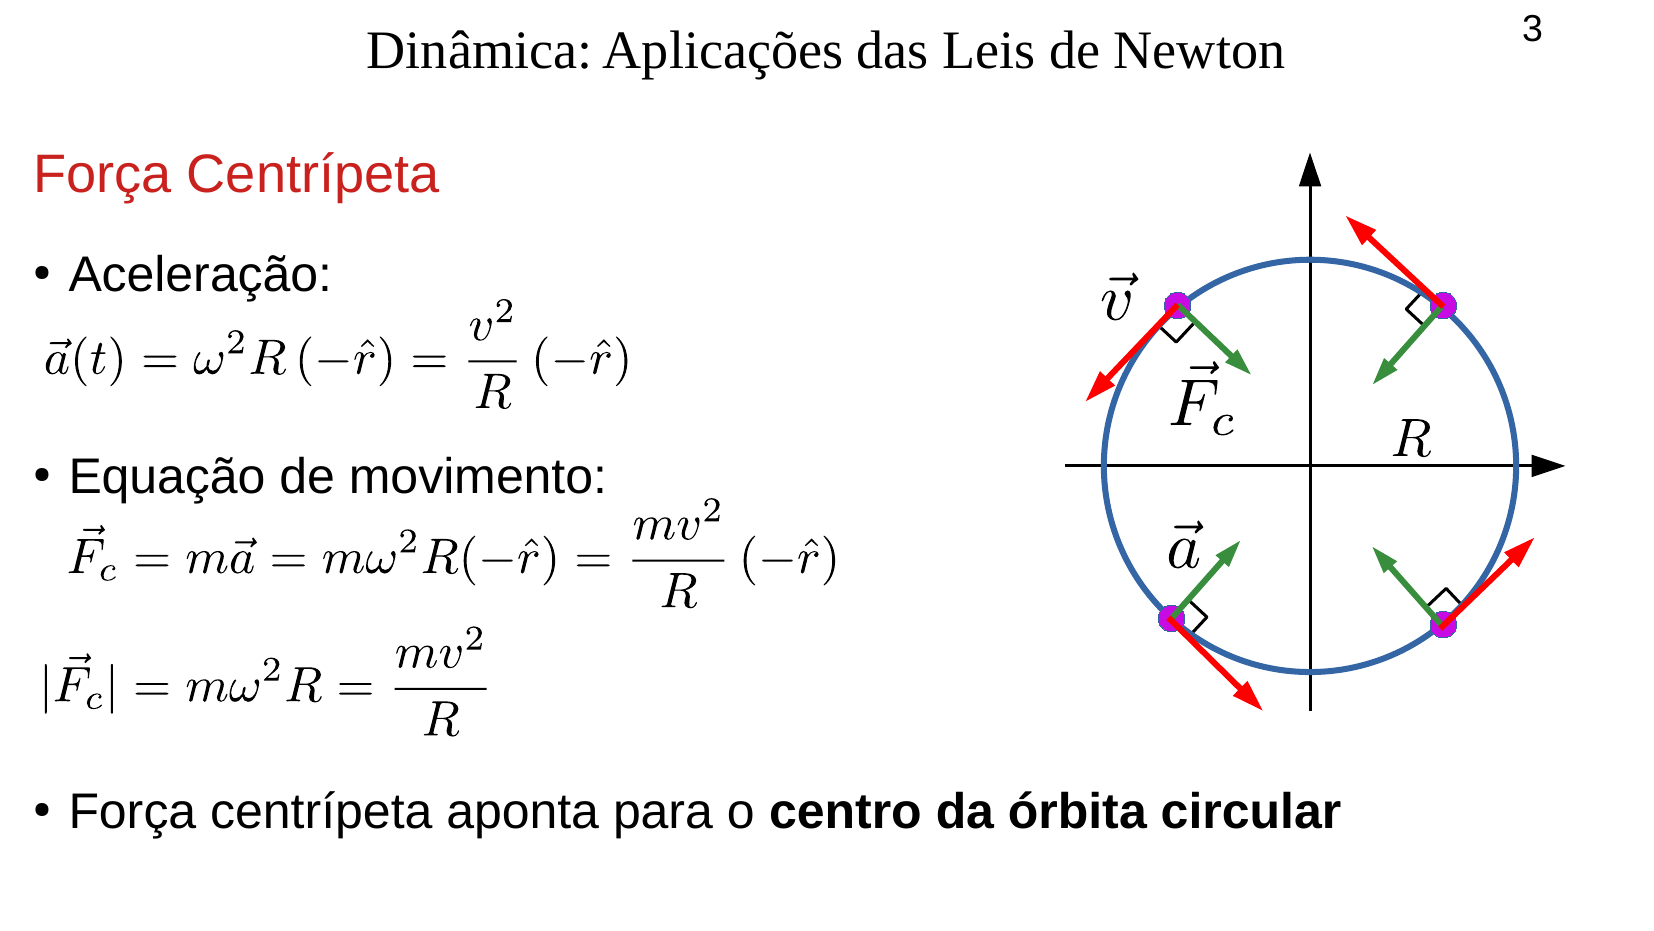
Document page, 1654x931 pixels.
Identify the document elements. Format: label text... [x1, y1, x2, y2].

text_box [1430, 619, 1457, 638]
picture [38, 297, 630, 411]
text_box 6 [1507, 0, 1654, 71]
text_box [1158, 605, 1177, 632]
text_box [1164, 292, 1191, 312]
picture [1159, 517, 1206, 571]
text_box Força Centrípeta Aceleração: Equação de movimento: Força centrípeta aponta para o centro da órbita circular [1107, 467, 1309, 669]
text_box [1436, 292, 1457, 319]
text_box Força Centrípeta Aceleração: Equação de movimento: Força centrípeta aponta para o centro da órbita circular [1312, 467, 1513, 669]
text_box Força Centrípeta Aceleração: Equação de movimento: Força centrípeta aponta para o centro da órbita circular [1107, 263, 1309, 464]
picture [1165, 358, 1237, 438]
text_box [1176, 611, 1185, 626]
text_box [1436, 611, 1451, 620]
text_box Força Centrípeta Aceleração: Equação de movimento: Força centrípeta aponta para o centro da órbita circular [18, 136, 1555, 930]
picture [1094, 270, 1142, 323]
picture [1390, 419, 1431, 458]
text_box [1430, 300, 1437, 312]
picture [38, 498, 836, 737]
text_box Força Centrípeta Aceleração: Equação de movimento: Força centrípeta aponta para o centro da órbita circular [1312, 263, 1513, 464]
text_box [1171, 310, 1185, 319]
text_box Dinâmica: Aplicações das Leis de Newton [352, 0, 1302, 88]
